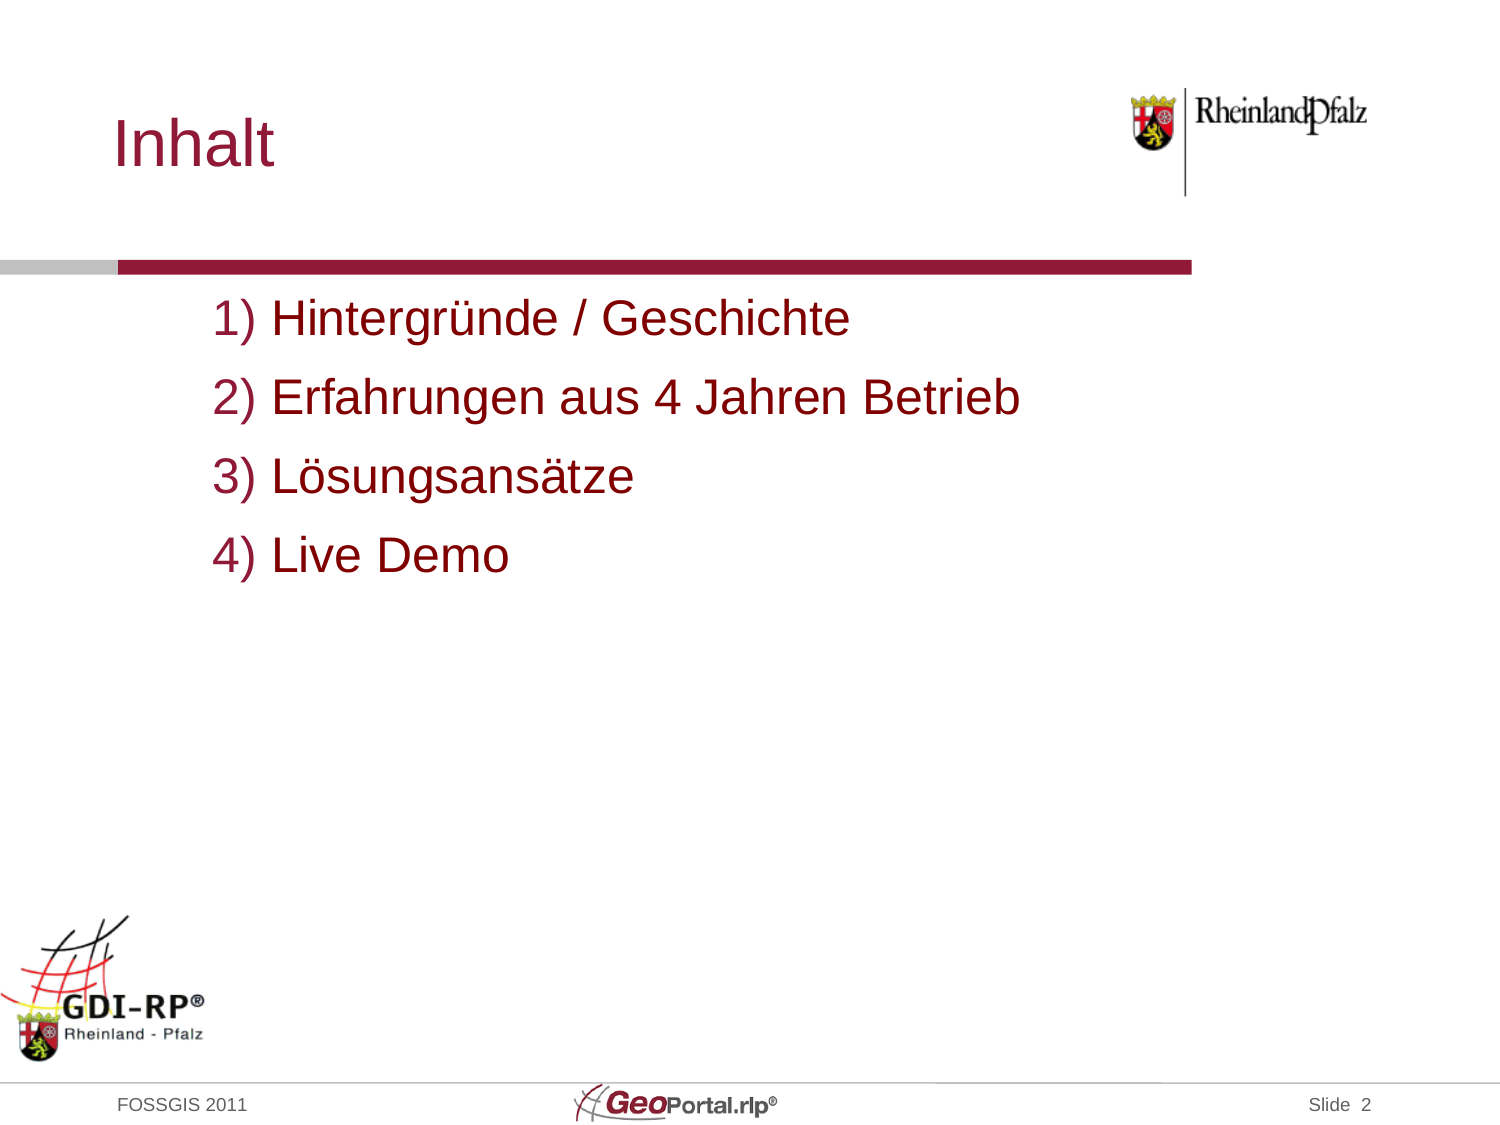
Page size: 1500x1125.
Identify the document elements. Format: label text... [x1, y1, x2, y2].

picture [0, 915, 207, 1063]
list Hintergründe / Geschichte Erfahrungen aus 4 Jahren Betrieb Lösungsansätze Live Demo [212, 295, 1477, 1125]
title Inhalt [112, 63, 1071, 224]
picture [1131, 88, 1447, 198]
